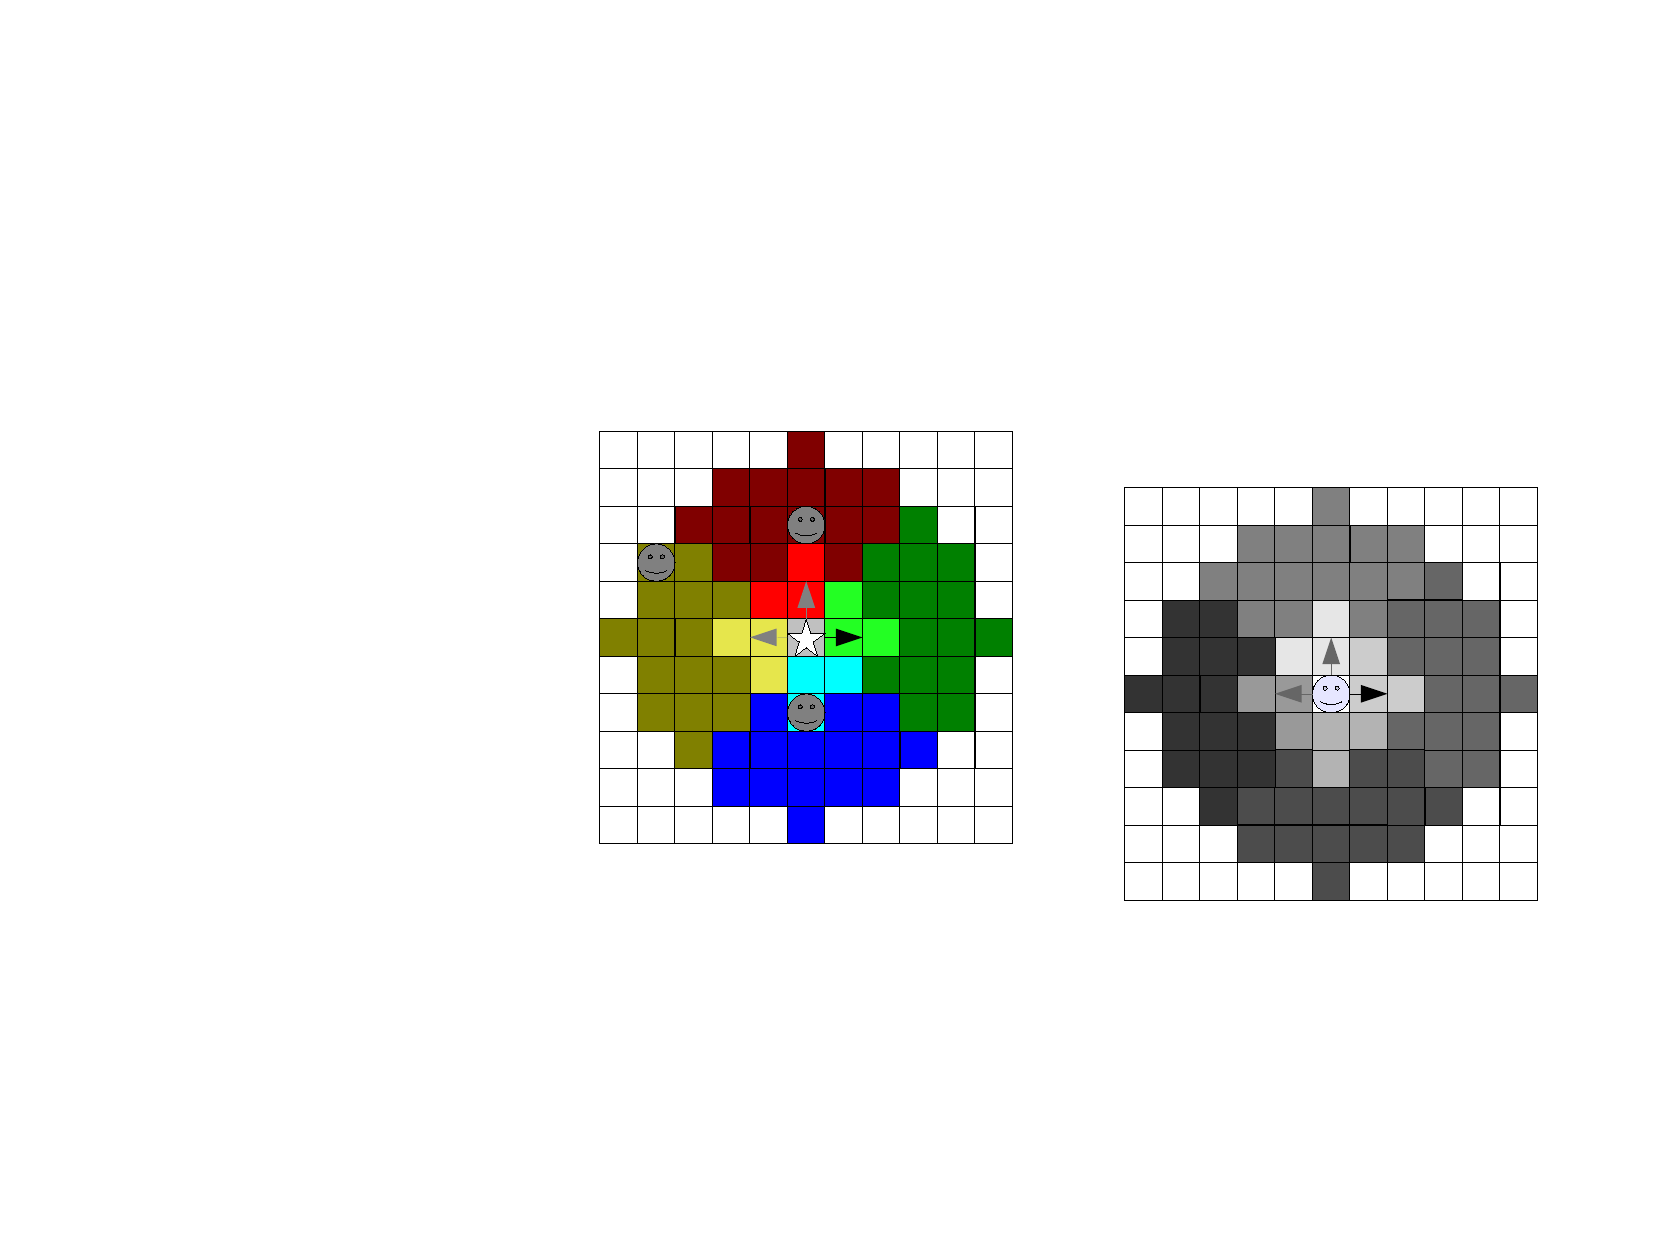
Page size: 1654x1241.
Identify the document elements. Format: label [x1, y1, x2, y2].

text_box [599, 431, 1013, 844]
text_box [1124, 487, 1538, 901]
